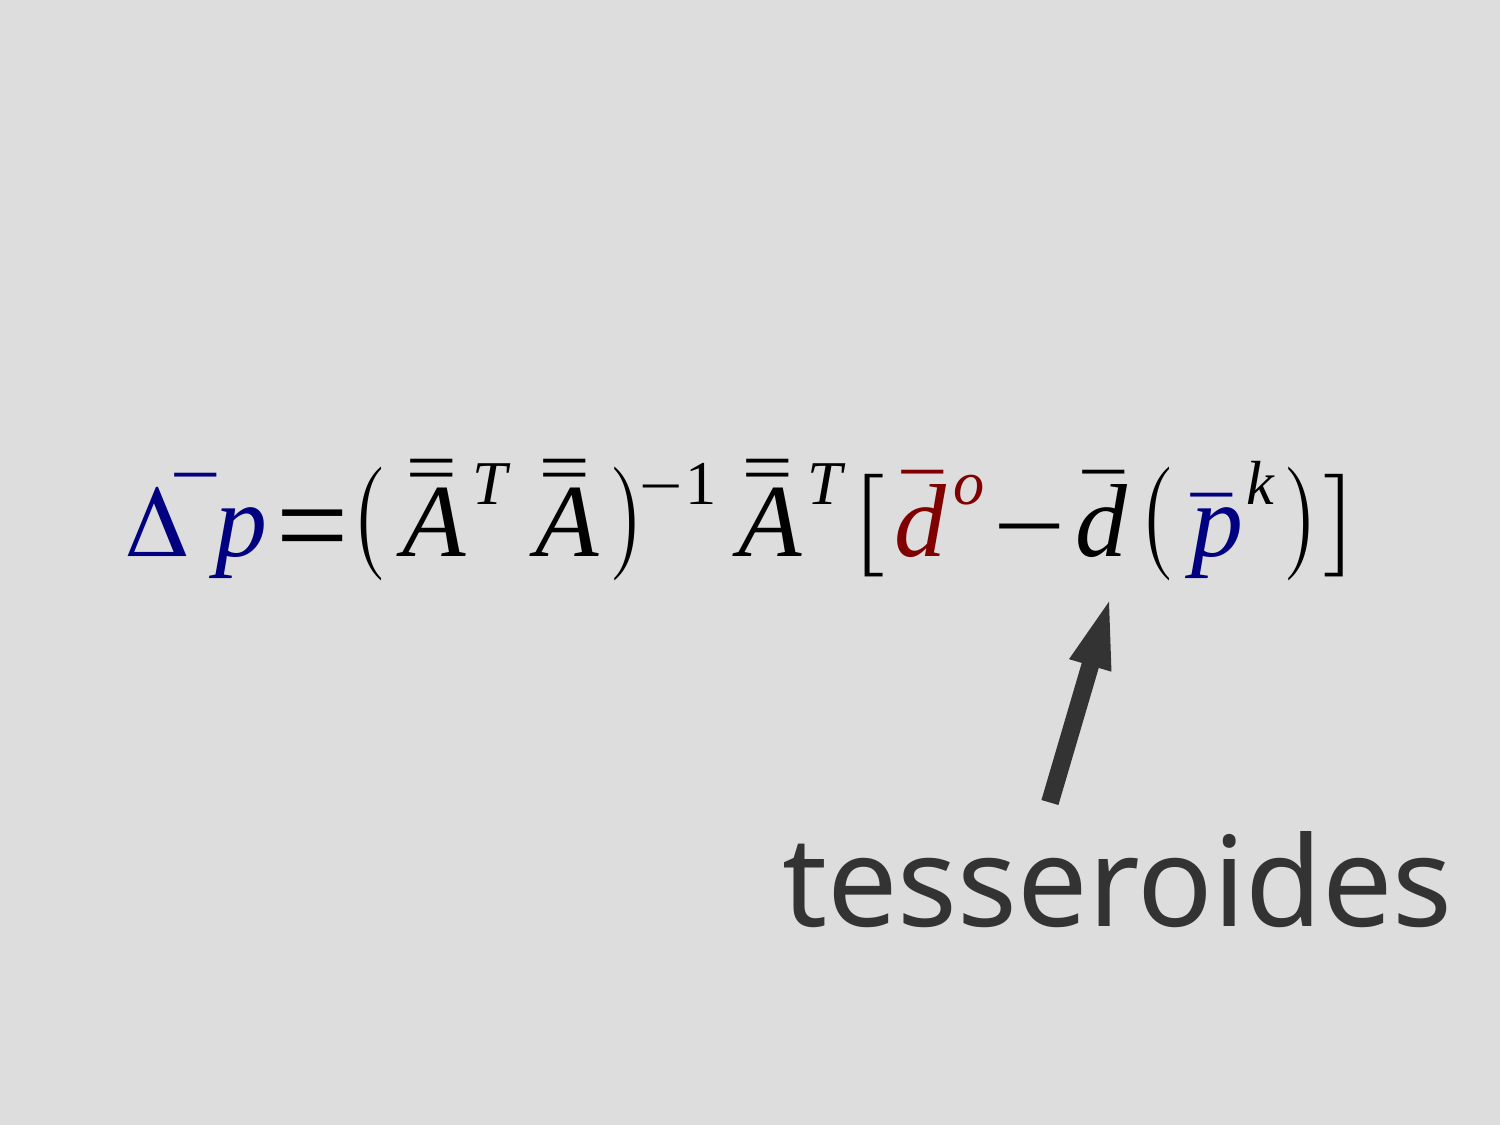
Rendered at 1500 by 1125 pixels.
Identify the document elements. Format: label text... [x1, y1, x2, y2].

chart [118, 448, 1356, 586]
text_box tesseroides [767, 785, 1244, 945]
